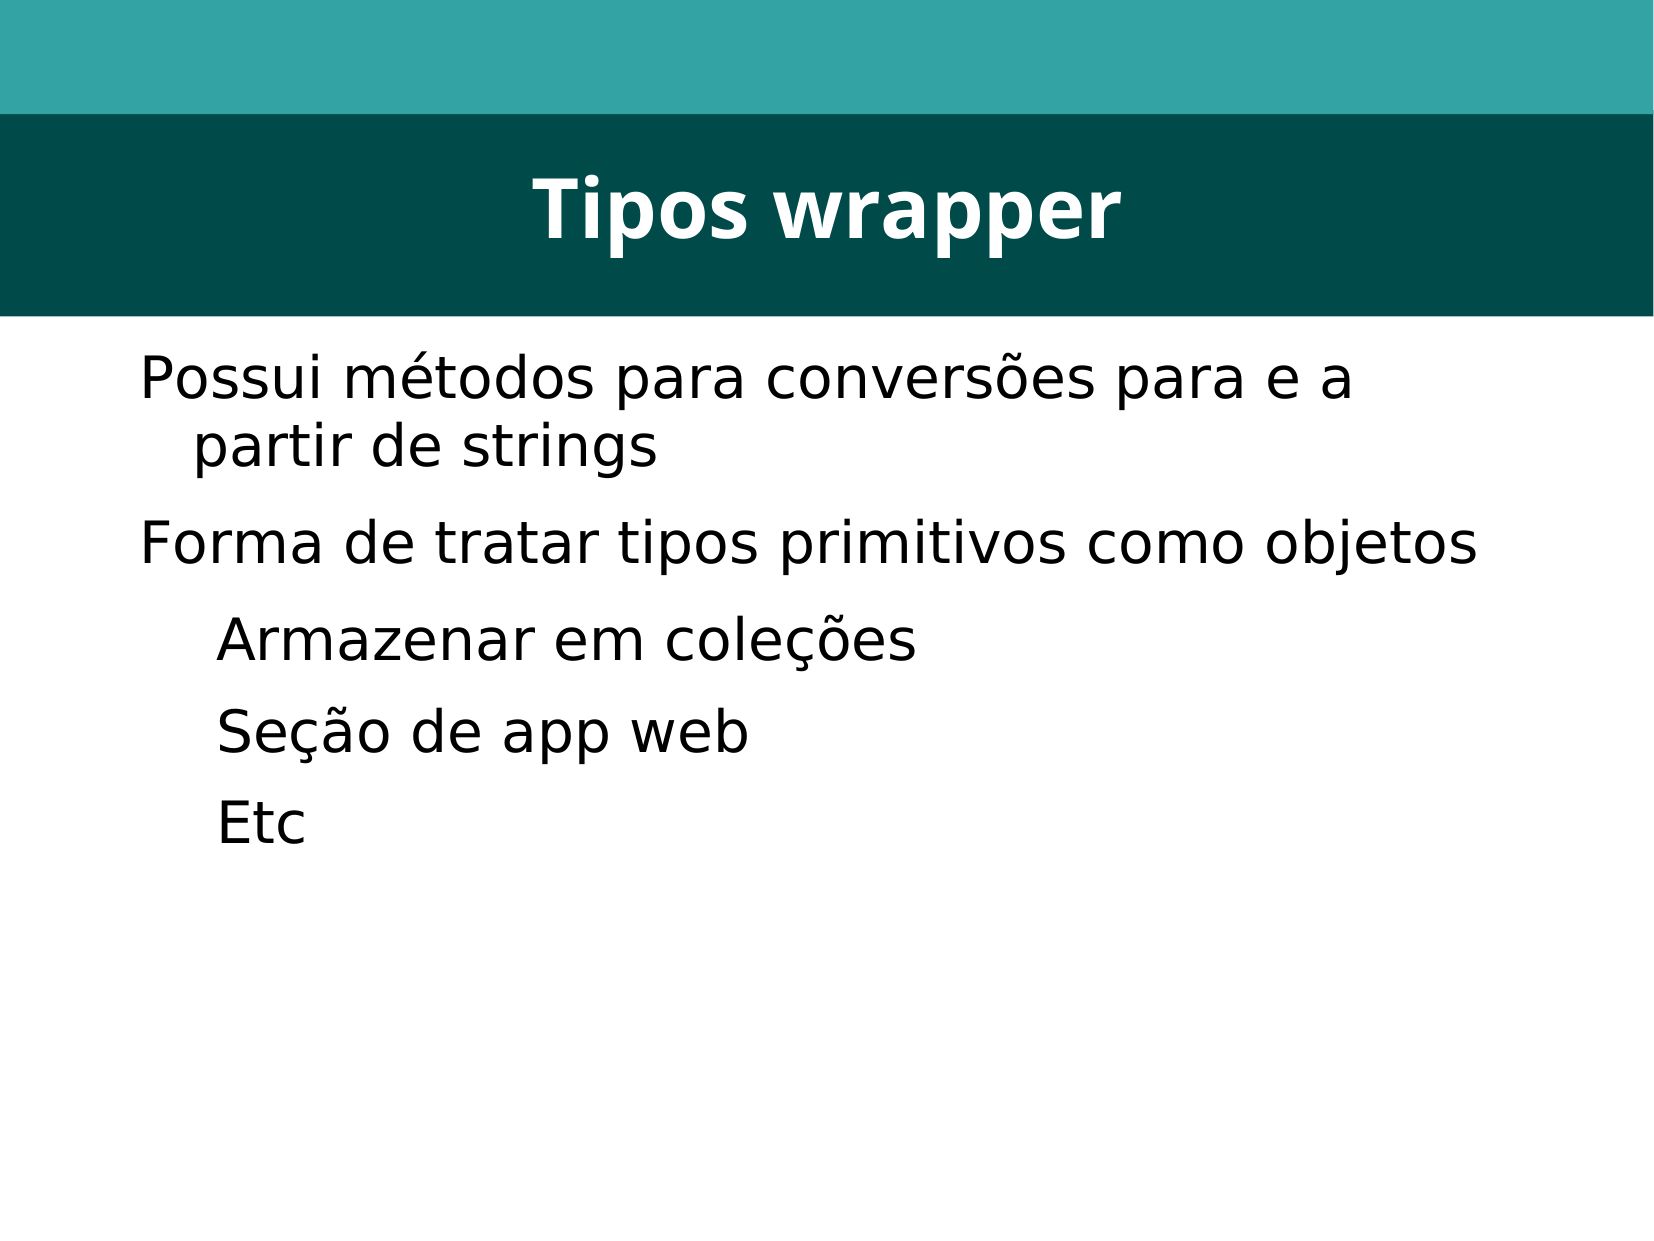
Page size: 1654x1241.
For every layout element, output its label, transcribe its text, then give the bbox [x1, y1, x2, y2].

title Tipos wrapper [121, 102, 1534, 311]
list Possui métodos para conversões para e a partir de strings Forma de tratar tipos primitivos como objetos Armazenar em coleções Seção de app web Etc [121, 344, 1534, 1127]
